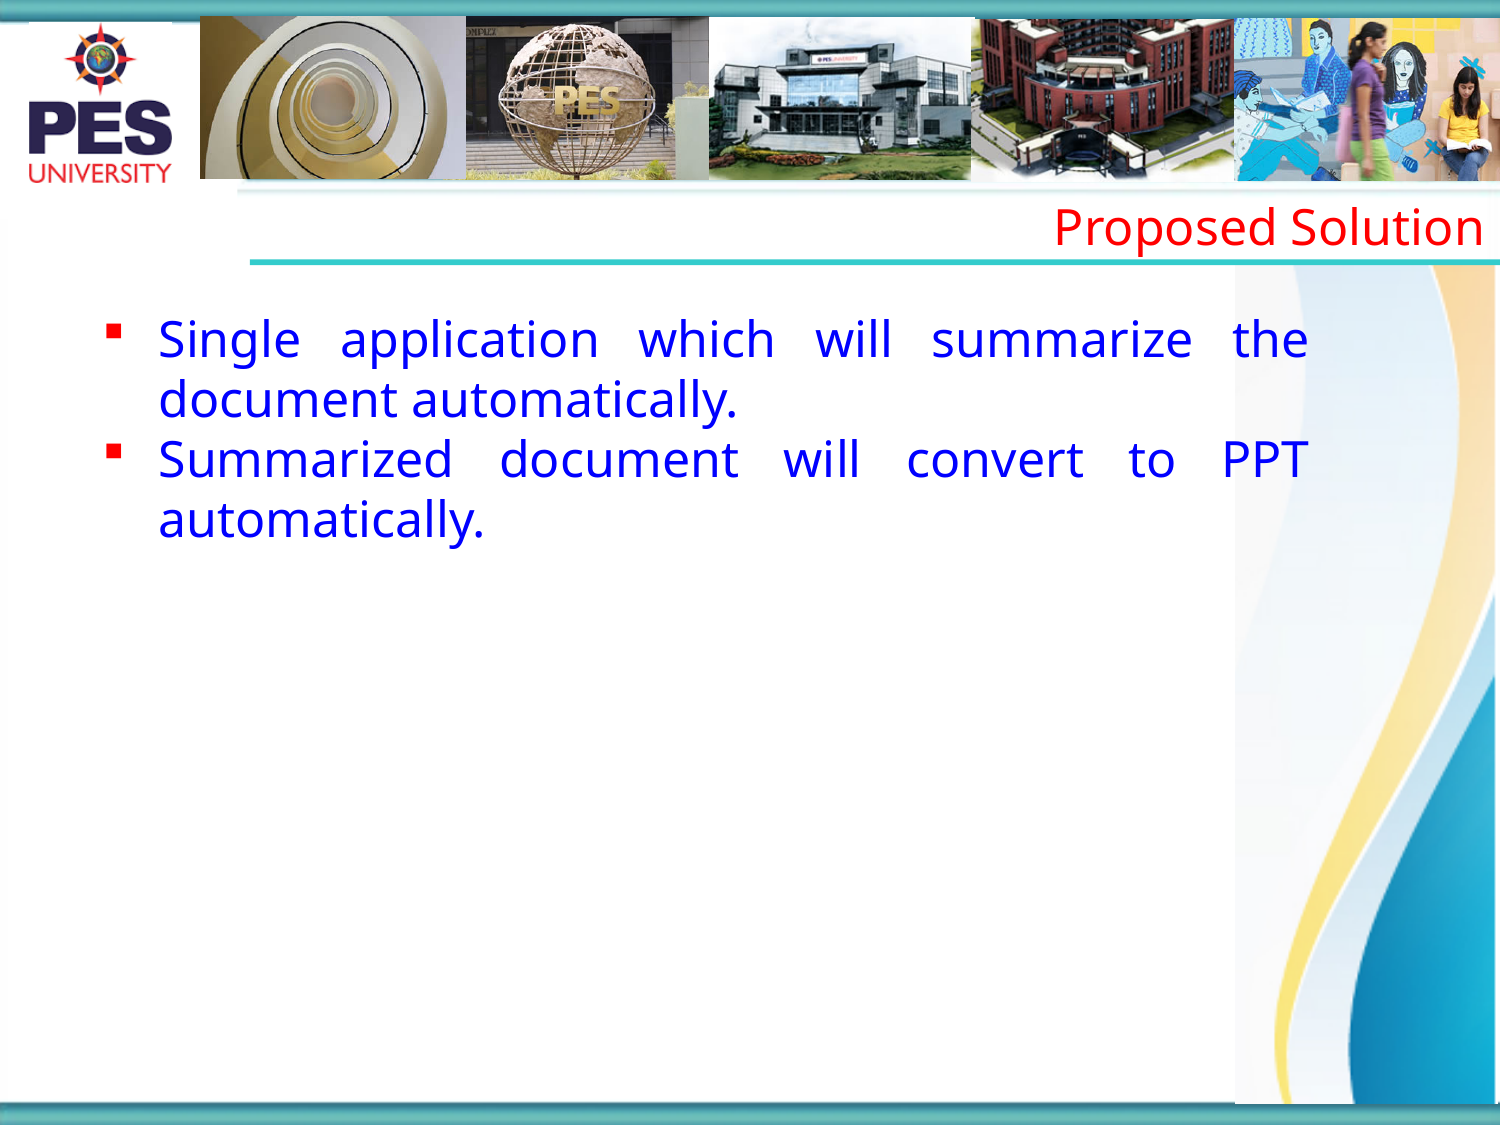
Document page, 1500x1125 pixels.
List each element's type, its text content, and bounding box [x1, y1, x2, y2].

text_box [249, 259, 1500, 266]
text_box Single application which will summarize the document automatically. Summarized document will convert to PPT automatically. [87, 299, 1325, 1075]
text_box Proposed Solution [437, 187, 1500, 263]
picture [0, 0, 1500, 1125]
